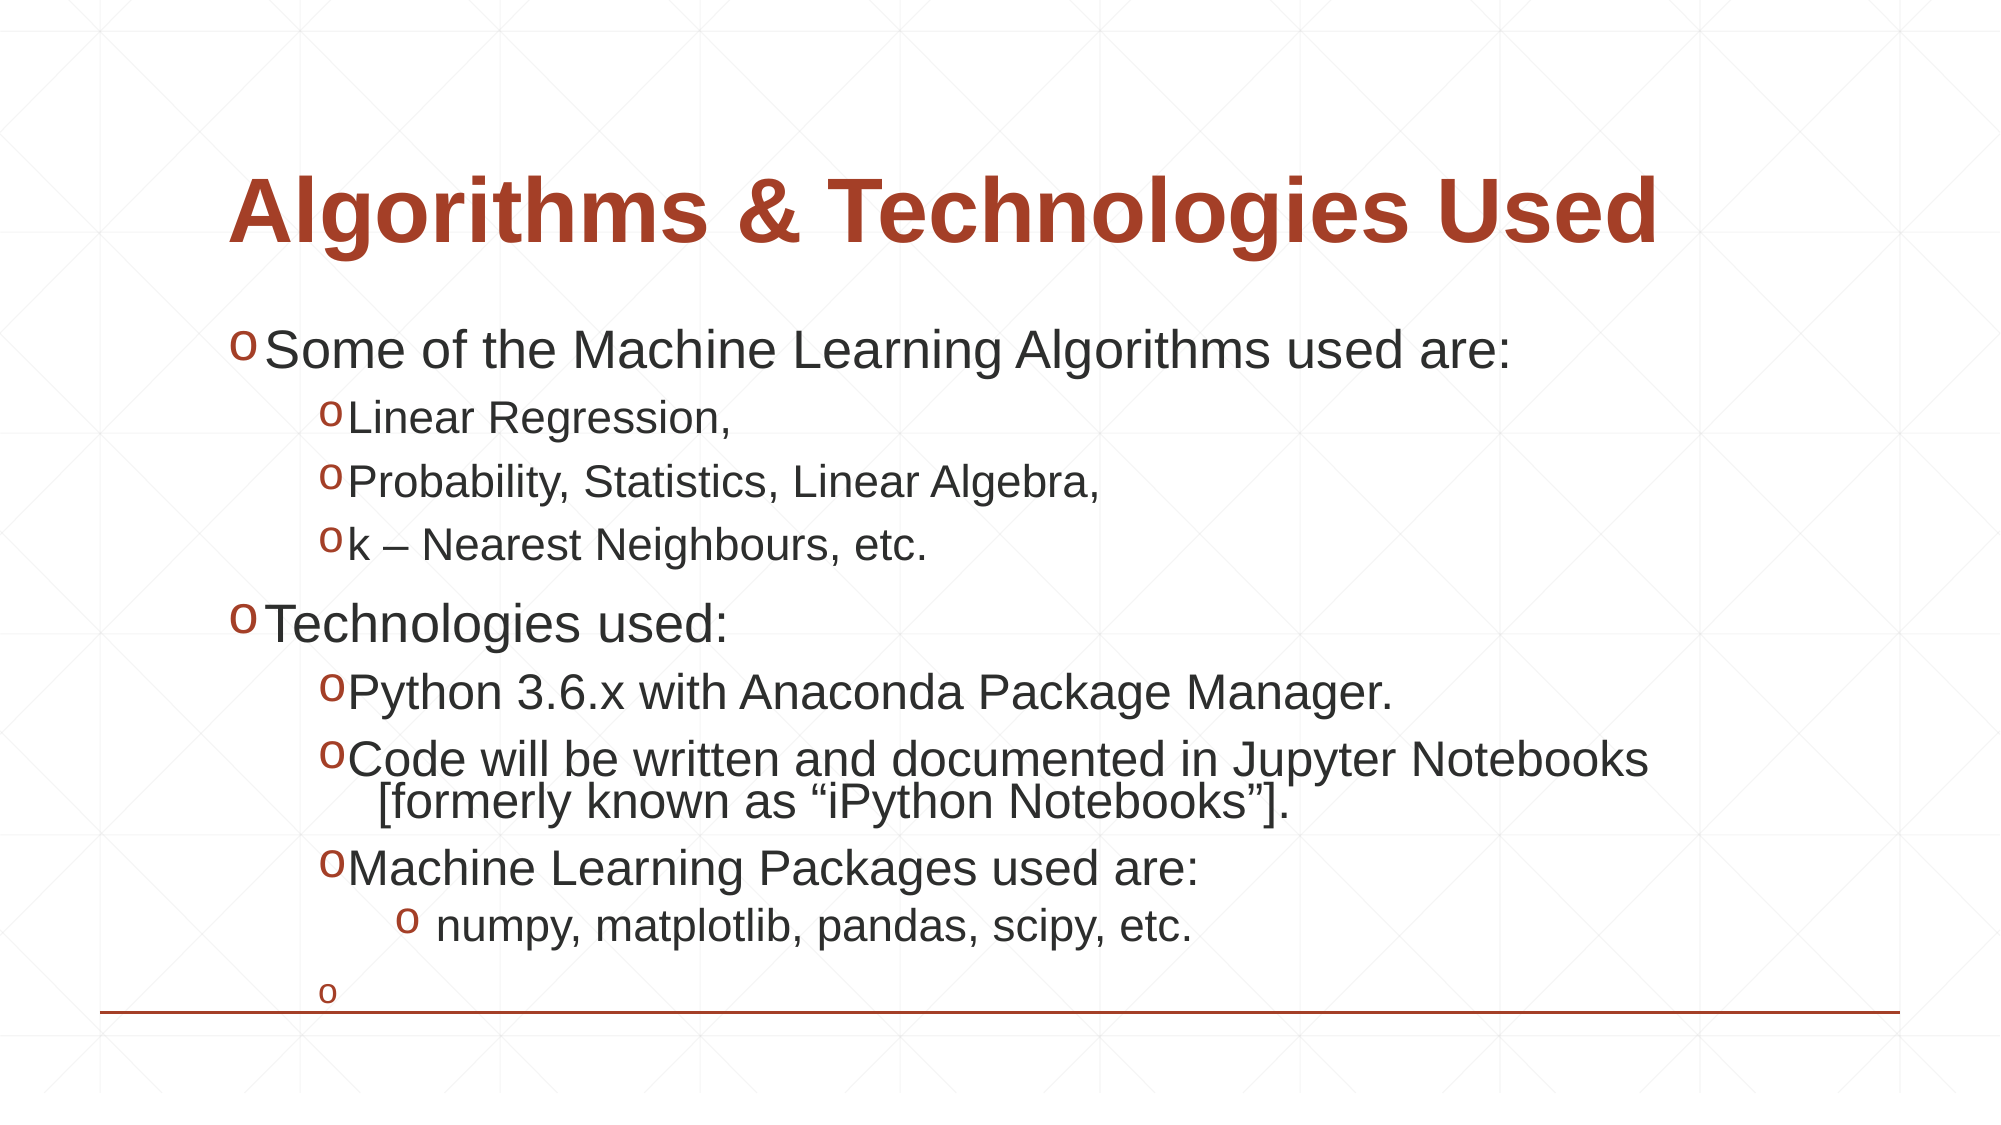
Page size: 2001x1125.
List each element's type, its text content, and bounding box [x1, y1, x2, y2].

title Algorithms & Technologies Used [212, 82, 1788, 271]
list Some of the Machine Learning Algorithms used are: Linear Regression, Probability, Statistics, Linear Algebra, k – Nearest Neighbours, etc. Technologies used: Python 3.6.x with Anaconda Package Manager. Code will be written and documented in Jupyter Notebooks [formerly known as “iPython Notebooks”]. Machine Learning Packages used are: numpy, matplotlib, pandas, scipy, etc. [212, 324, 1788, 1004]
